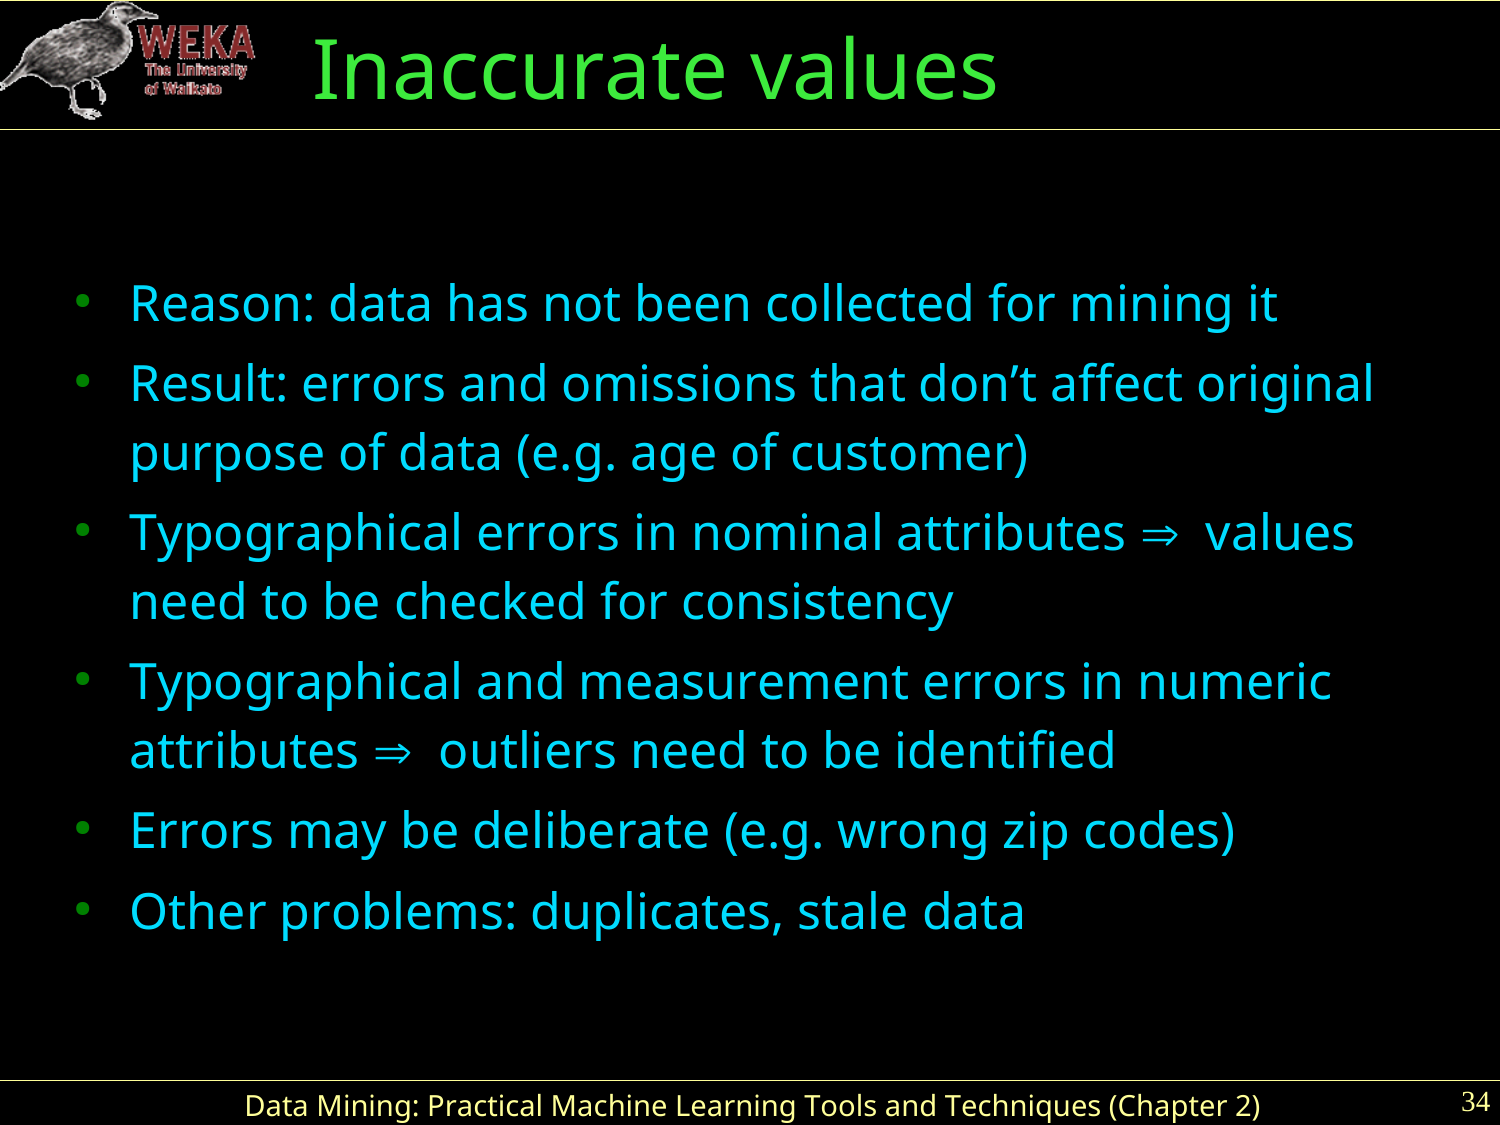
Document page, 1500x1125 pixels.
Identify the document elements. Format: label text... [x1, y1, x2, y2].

text_box Reason: data has not been collected for mining it Result: errors and omissions that don’t affect original purpose of data (e.g. age of customer) Typographical errors in nominal attributes  values need to be checked for consistency Typographical and measurement errors in numeric attributes  outliers need to be identified Errors may be deliberate (e.g. wrong zip codes) Other problems: duplicates, stale data [59, 260, 1447, 936]
picture [0, 1, 266, 129]
title Inaccurate values [297, 0, 1500, 148]
